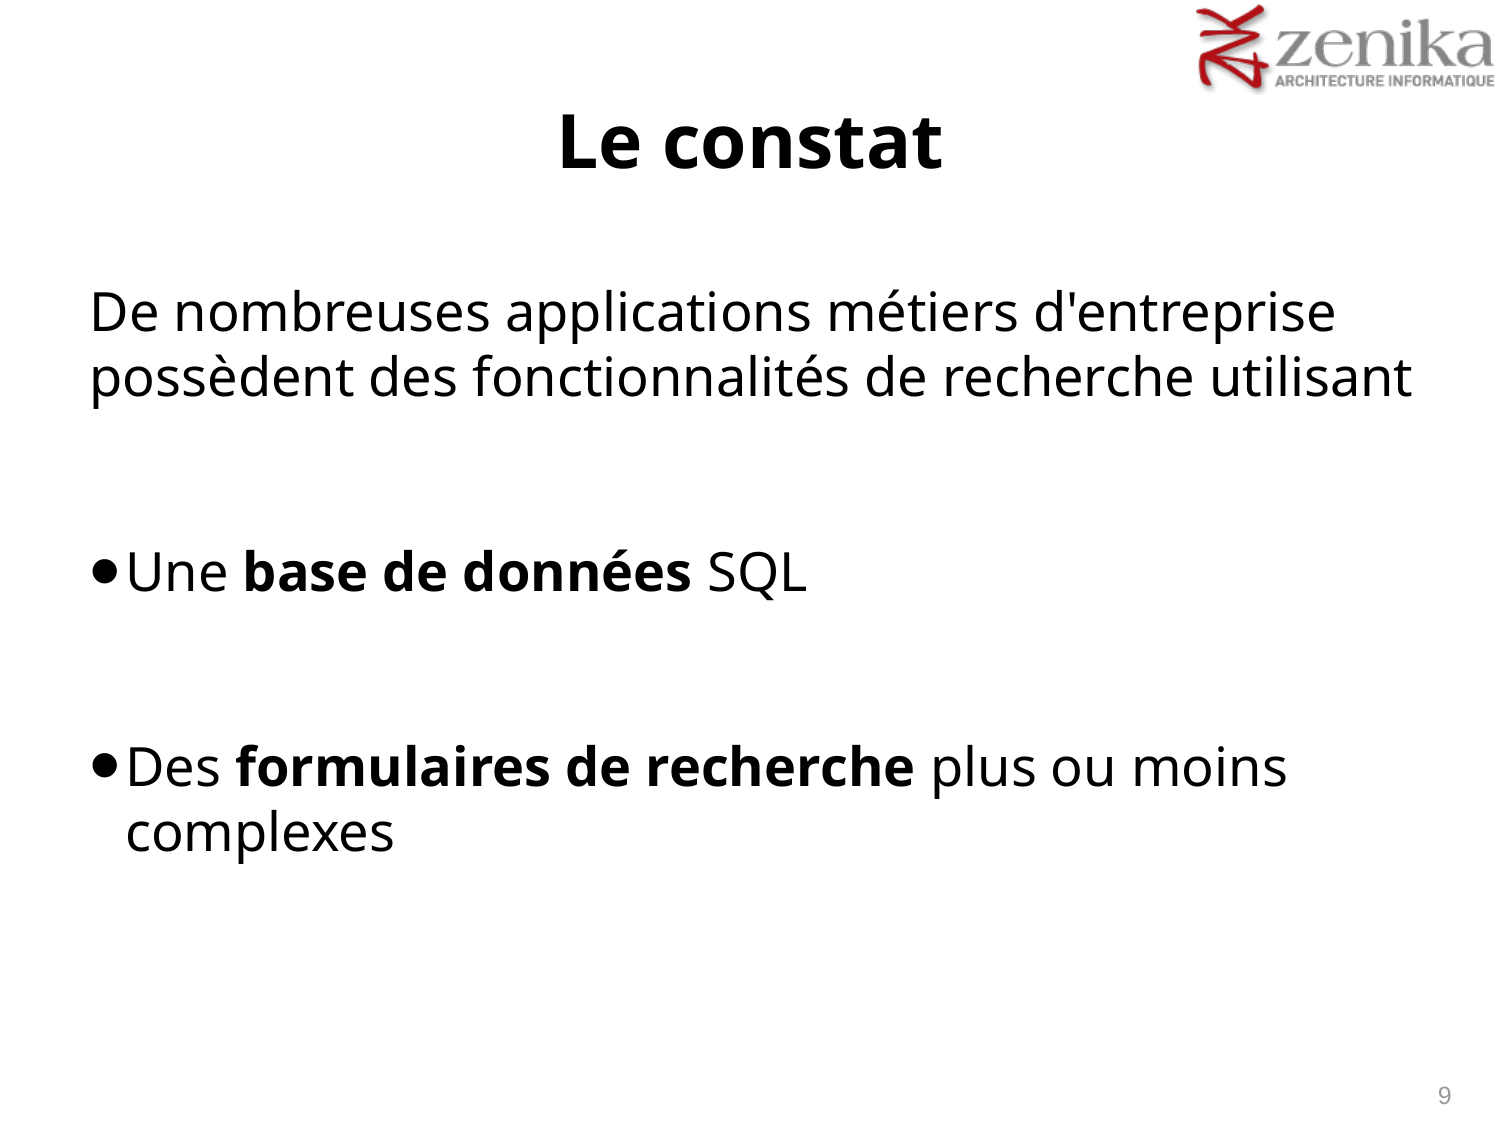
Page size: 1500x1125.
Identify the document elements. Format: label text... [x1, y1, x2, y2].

text_box Le constat [75, 29, 1425, 248]
text_box De nombreuses applications métiers d'entreprise possèdent des fonctionnalités de recherche utilisant Une base de données SQL Des formulaires de recherche plus ou moins complexes [74, 262, 1452, 1003]
picture [1190, 0, 1500, 95]
